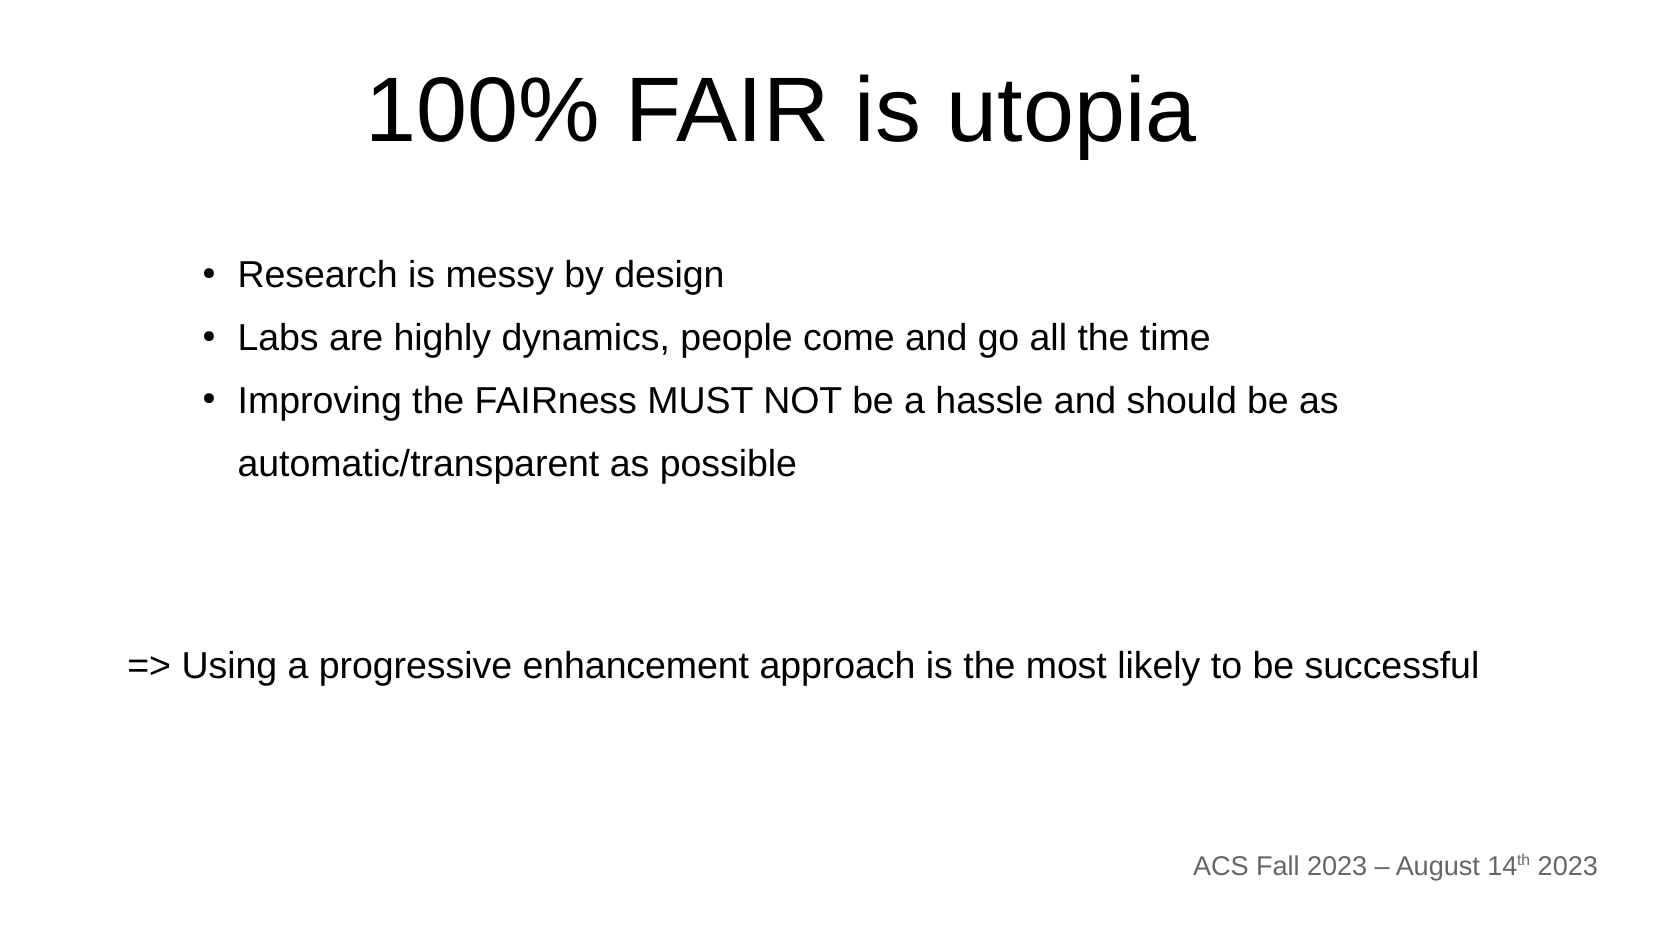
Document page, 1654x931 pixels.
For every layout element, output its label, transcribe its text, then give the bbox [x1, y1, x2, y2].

title 100% FAIR is utopia [37, 32, 1526, 188]
text_box ACS Fall 2023 – August 14th 2023 [1162, 843, 1613, 901]
text_box => Using a progressive enhancement approach is the most likely to be successful [112, 637, 1538, 737]
text_box Research is messy by design Labs are highly dynamics, people come and go all the time Improving the FAIRness MUST NOT be a hassle and should be as automatic/transparent as possible [187, 225, 1426, 601]
